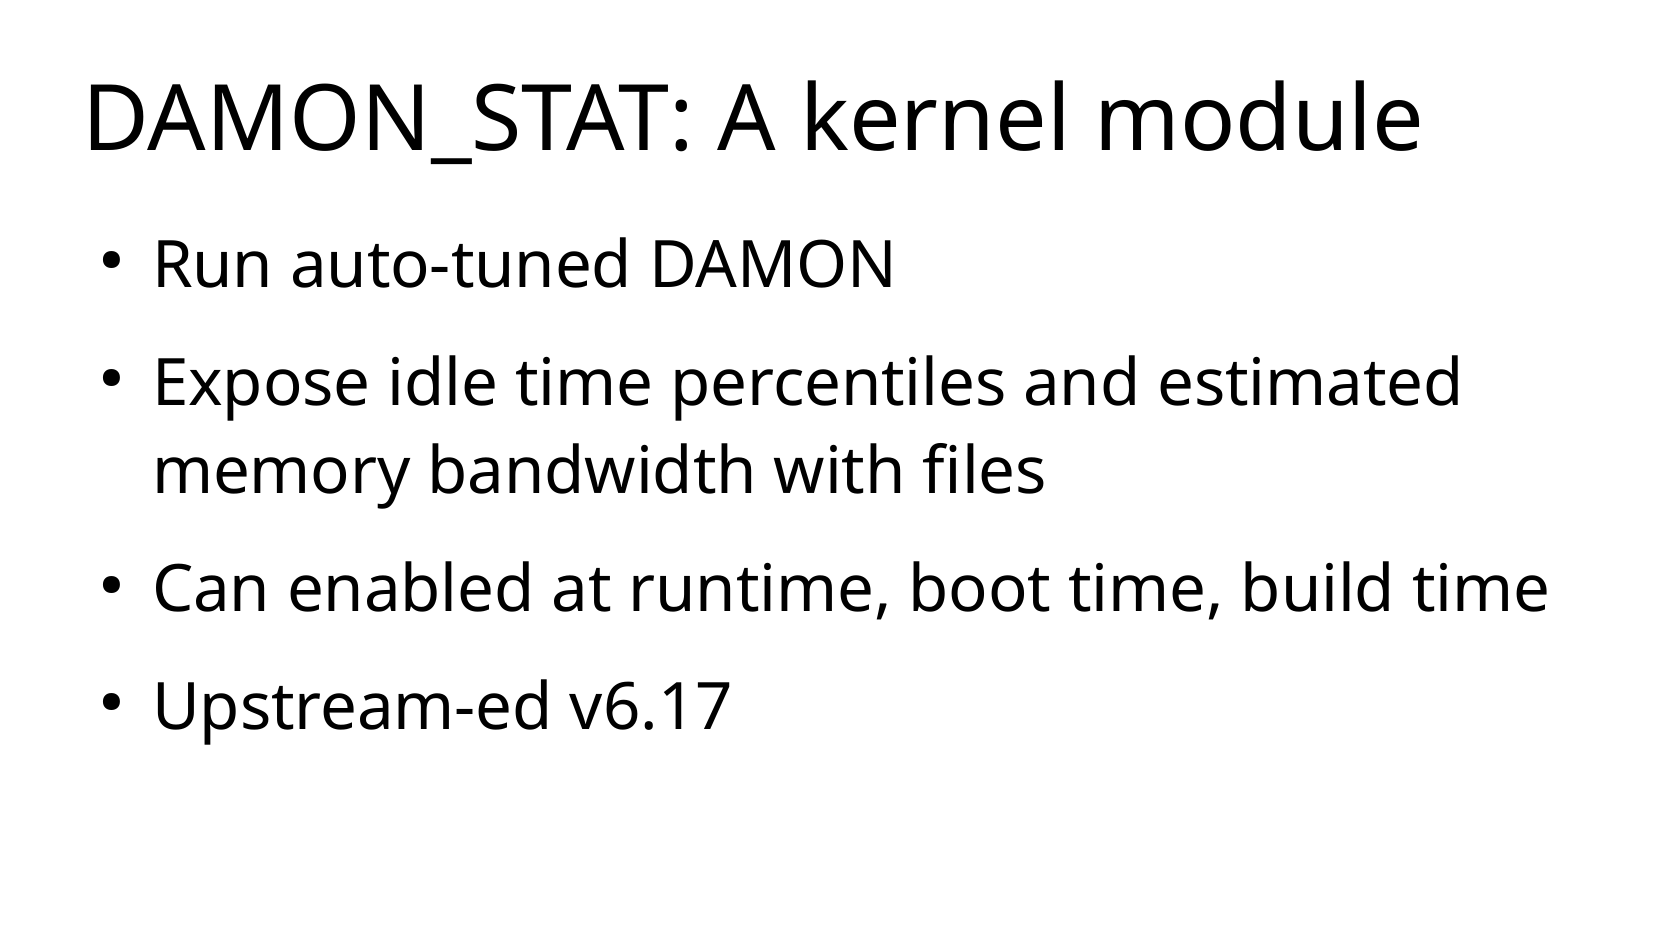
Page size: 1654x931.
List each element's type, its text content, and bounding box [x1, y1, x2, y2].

list Run auto-tuned DAMON Expose idle time percentiles and estimated memory bandwidth with files Can enabled at runtime, boot time, build time Upstream-ed v6.17 [82, 217, 1571, 758]
title DAMON_STAT: A kernel module [82, 37, 1571, 193]
